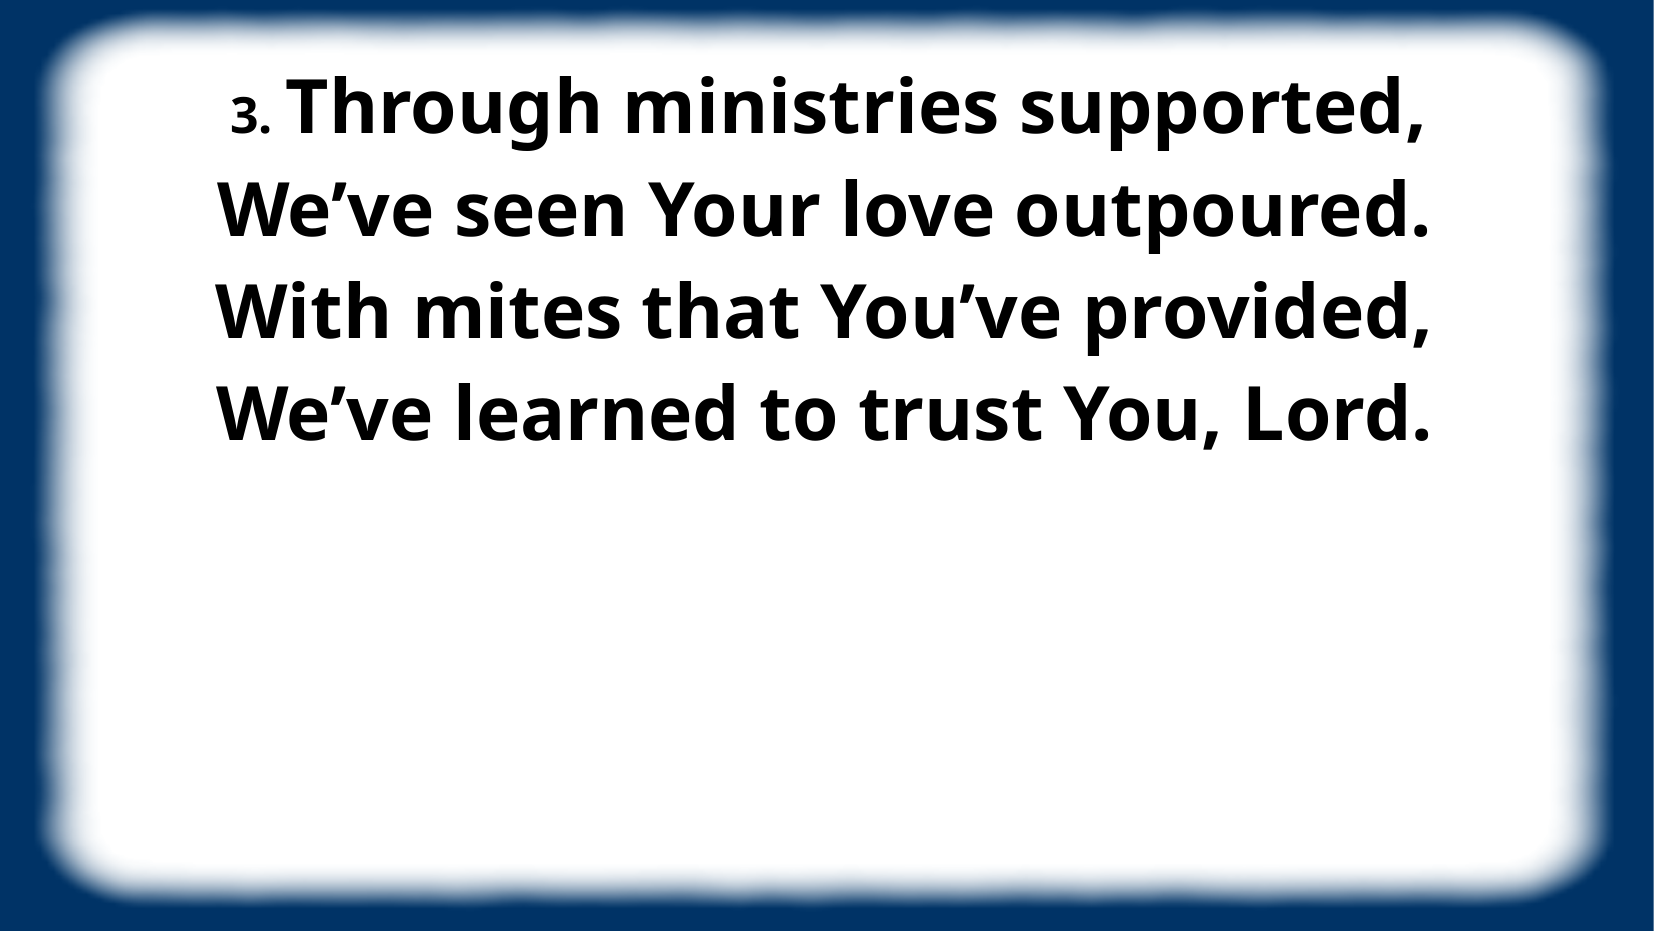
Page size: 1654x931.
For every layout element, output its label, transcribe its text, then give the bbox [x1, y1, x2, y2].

picture [0, 0, 1654, 931]
text_box 3. Through ministries supported, We’ve seen Your love outpoured. With mites that You’ve provided, We’ve learned to trust You, Lord. [105, 46, 1546, 460]
